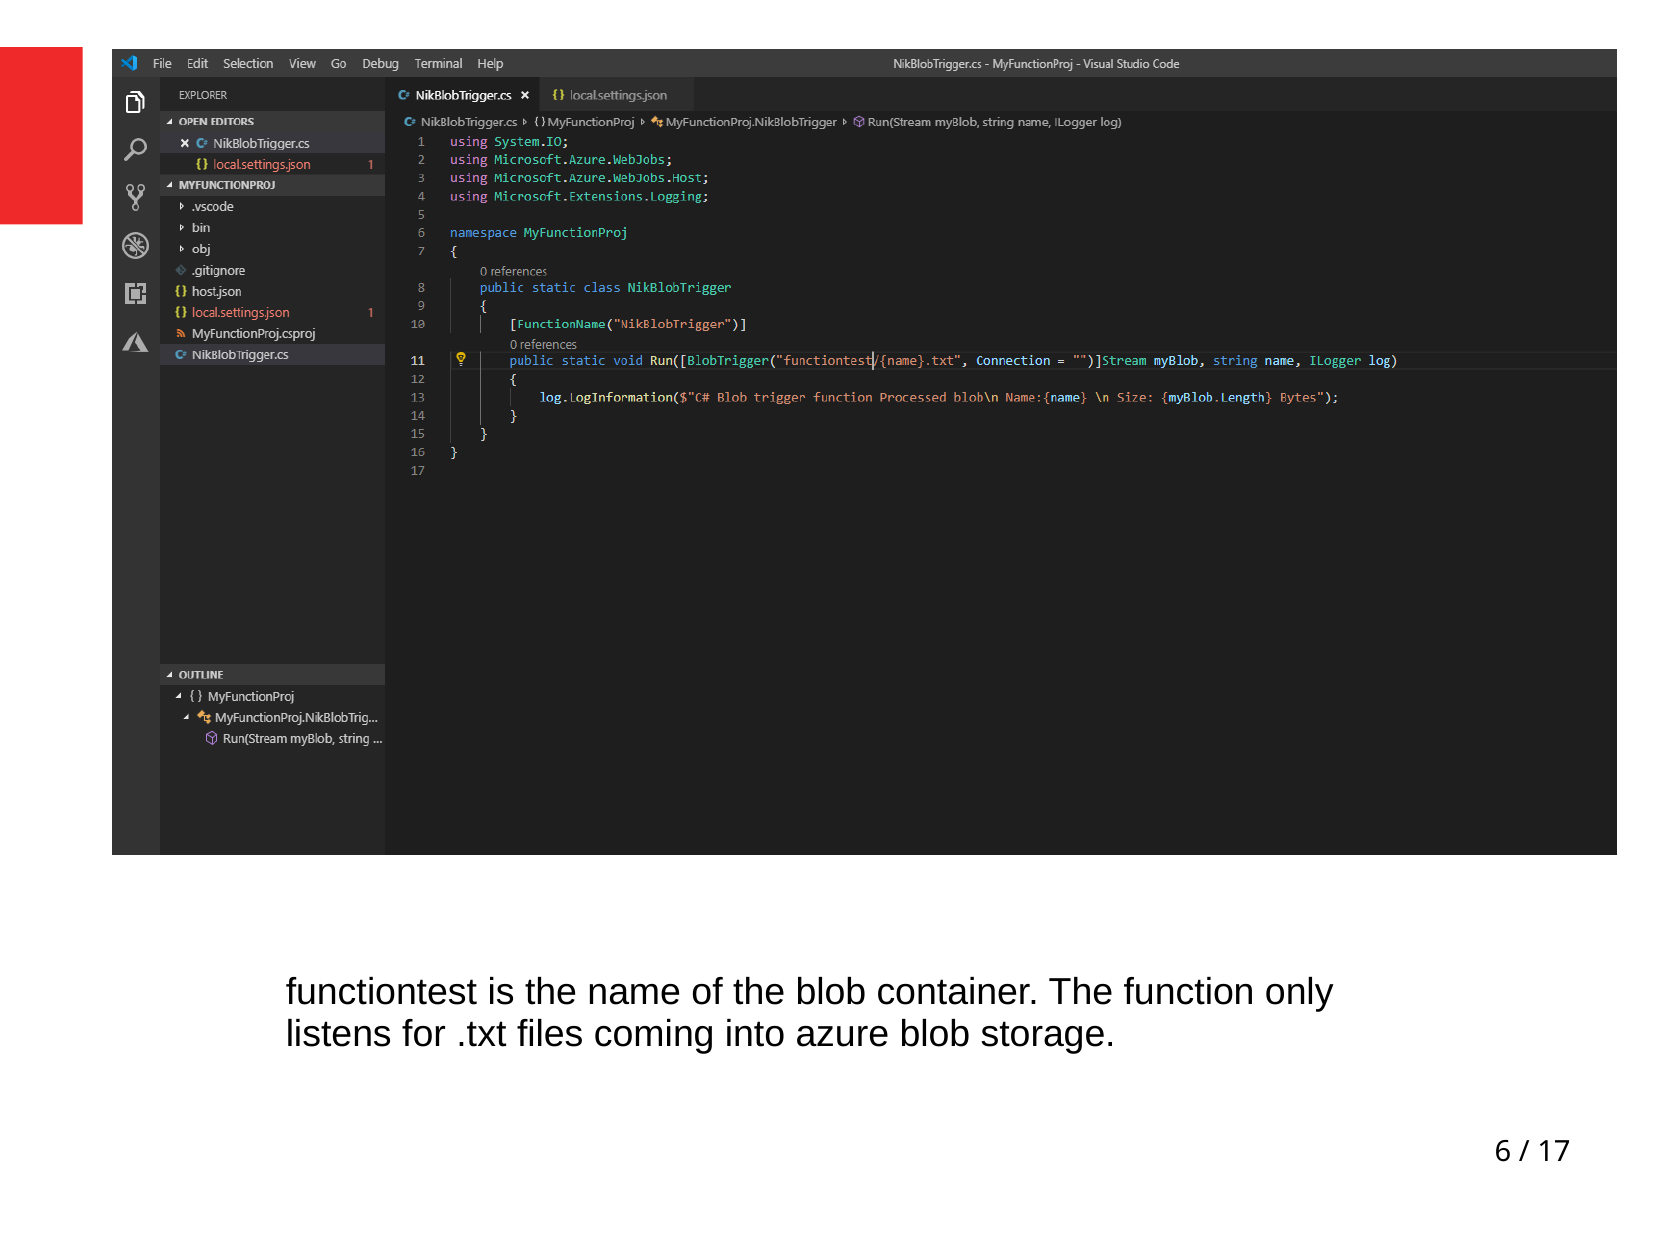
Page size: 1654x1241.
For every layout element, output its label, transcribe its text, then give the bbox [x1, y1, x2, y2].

text_box functiontest is the name of the blob container. The function only listens for .txt files coming into azure blob storage. [271, 963, 1441, 1096]
picture [112, 49, 1617, 856]
